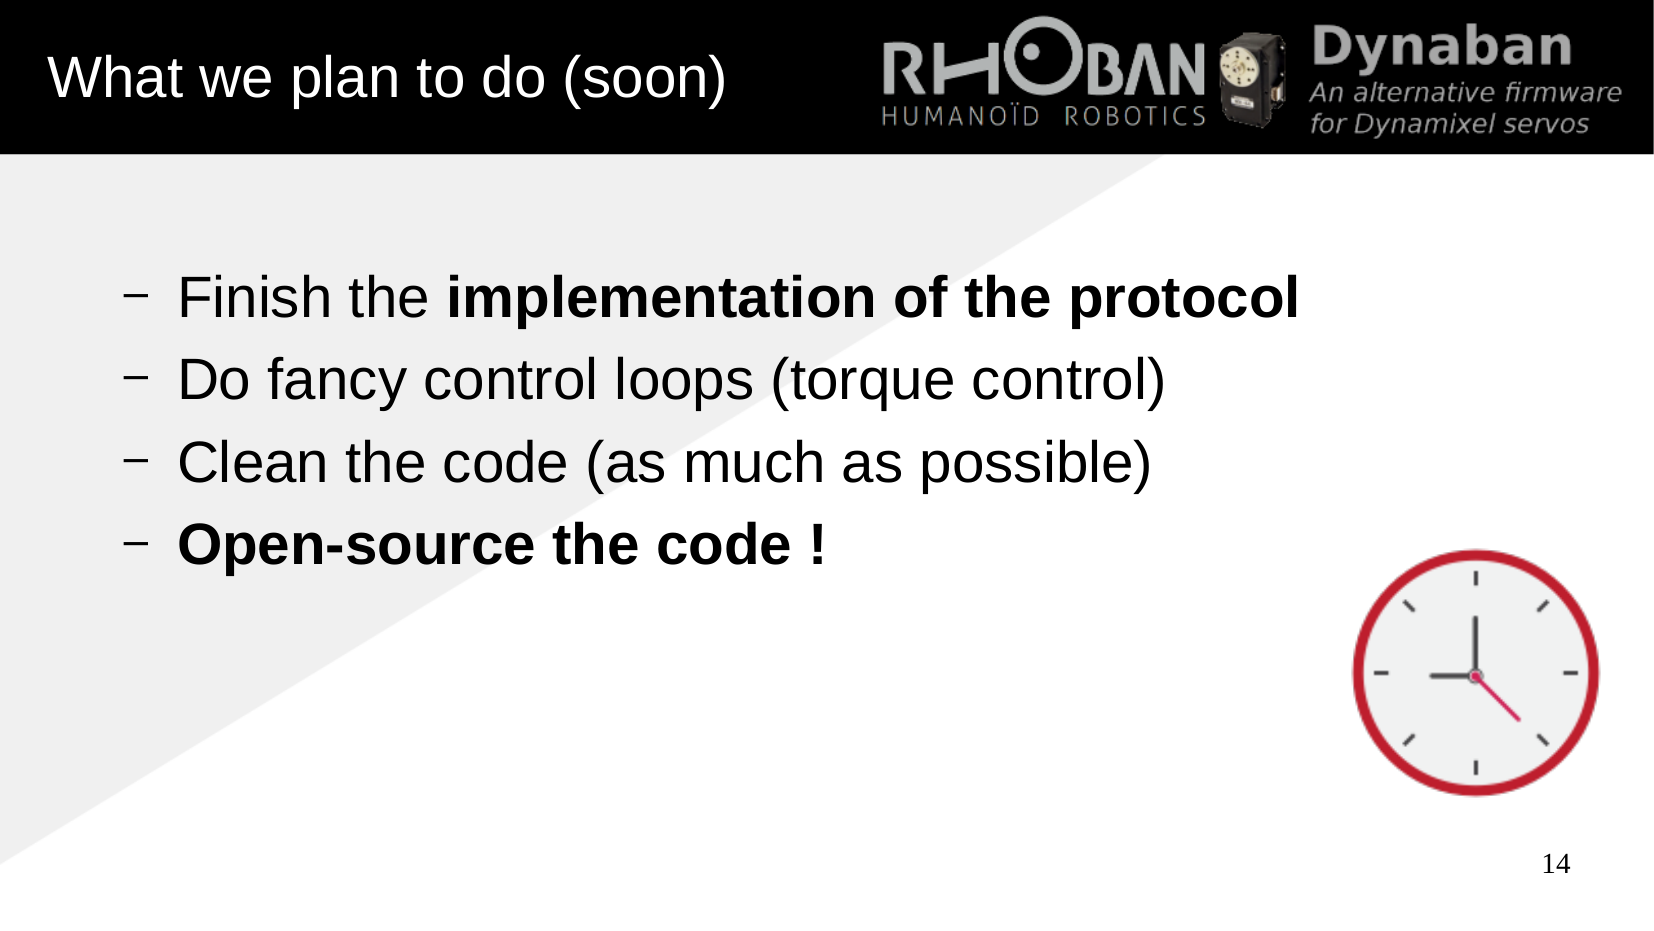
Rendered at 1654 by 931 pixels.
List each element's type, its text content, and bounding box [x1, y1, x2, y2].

picture [0, 0, 1654, 931]
list Finish the implementation of the protocol Do fancy control loops (torque control) Clean the code (as much as possible) Open-source the code ! [35, 177, 1619, 827]
title What we plan to do (soon) [11, 0, 1501, 156]
